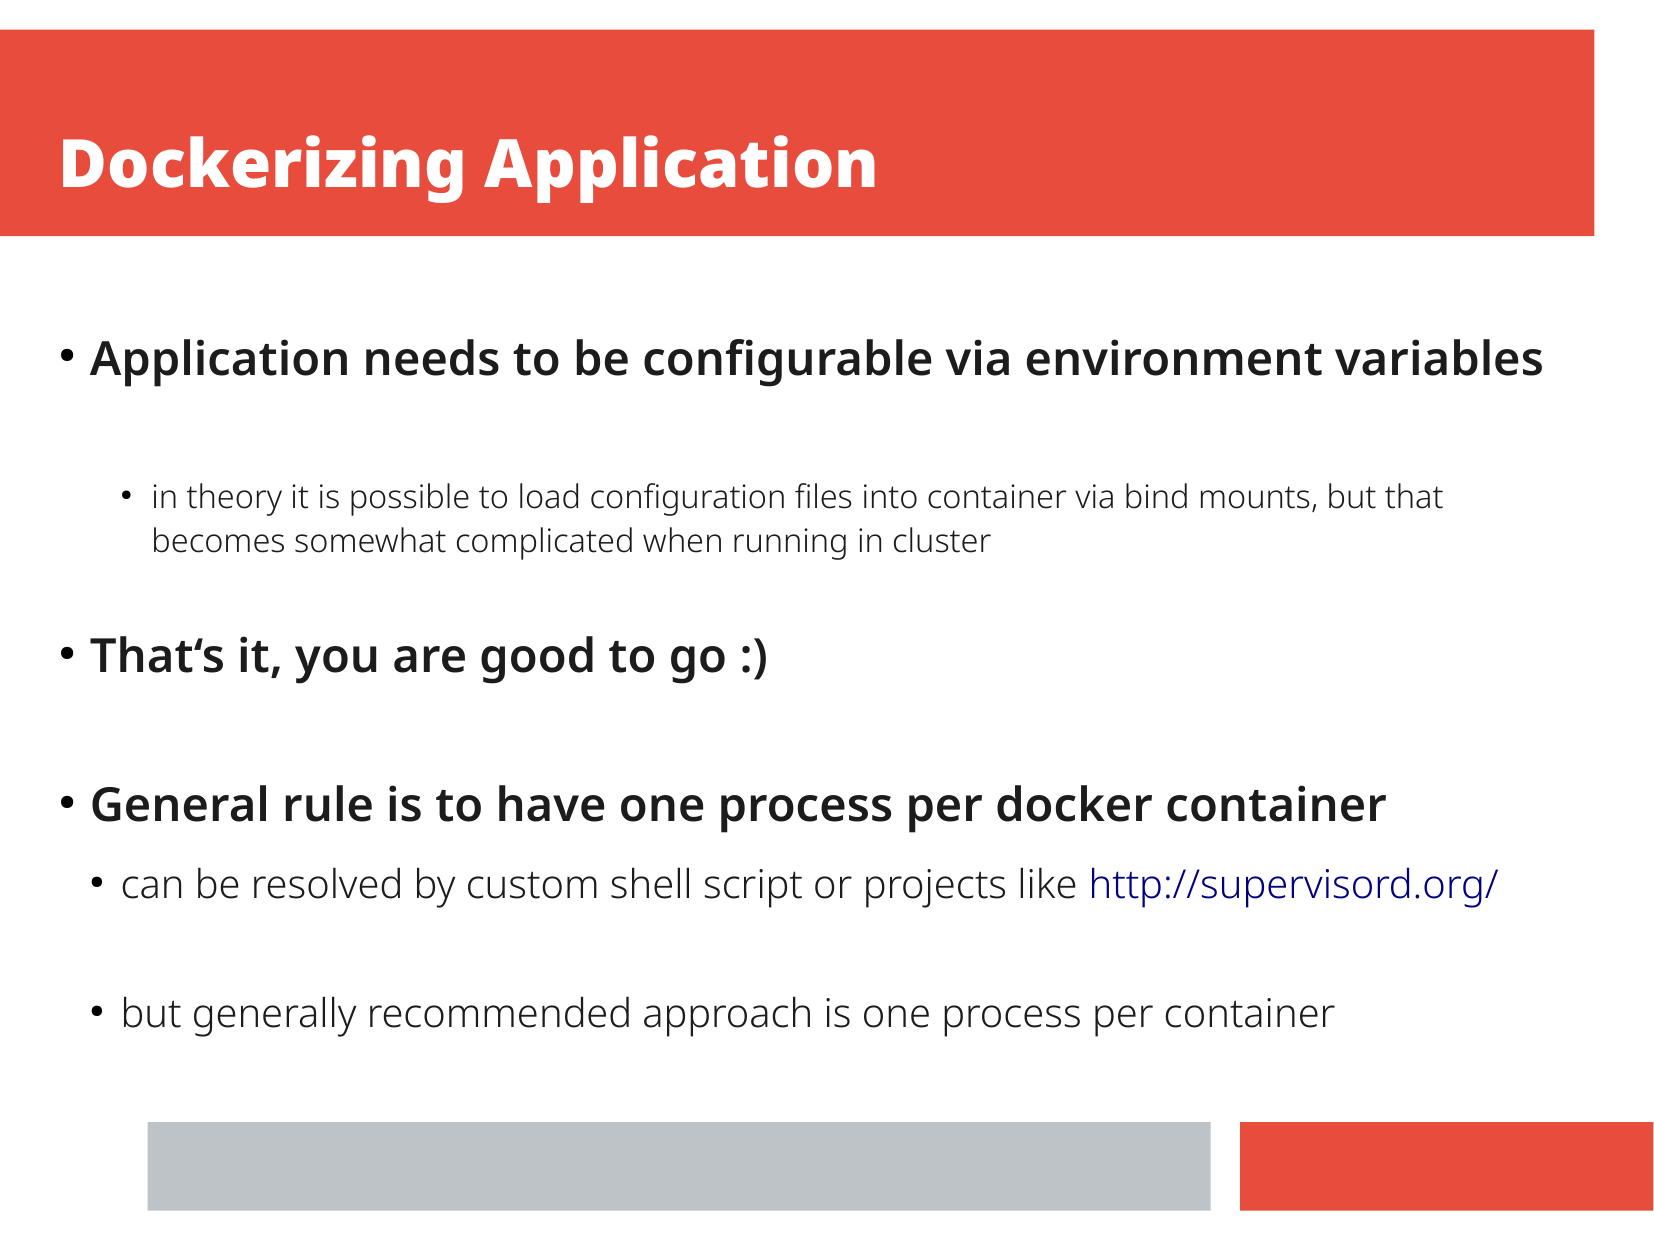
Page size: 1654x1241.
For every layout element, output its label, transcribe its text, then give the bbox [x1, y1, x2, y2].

list Application needs to be configurable via environment variables in theory it is possible to load configuration files into container via bind mounts, but that becomes somewhat complicated when running in cluster That‘s it, you are good to go :) General rule is to have one process per docker container can be resolved by custom shell script or projects like http://supervisord.org/ but generally recommended approach is one process per container [59, 324, 1565, 1093]
title Dockerizing Application [59, 59, 1595, 207]
